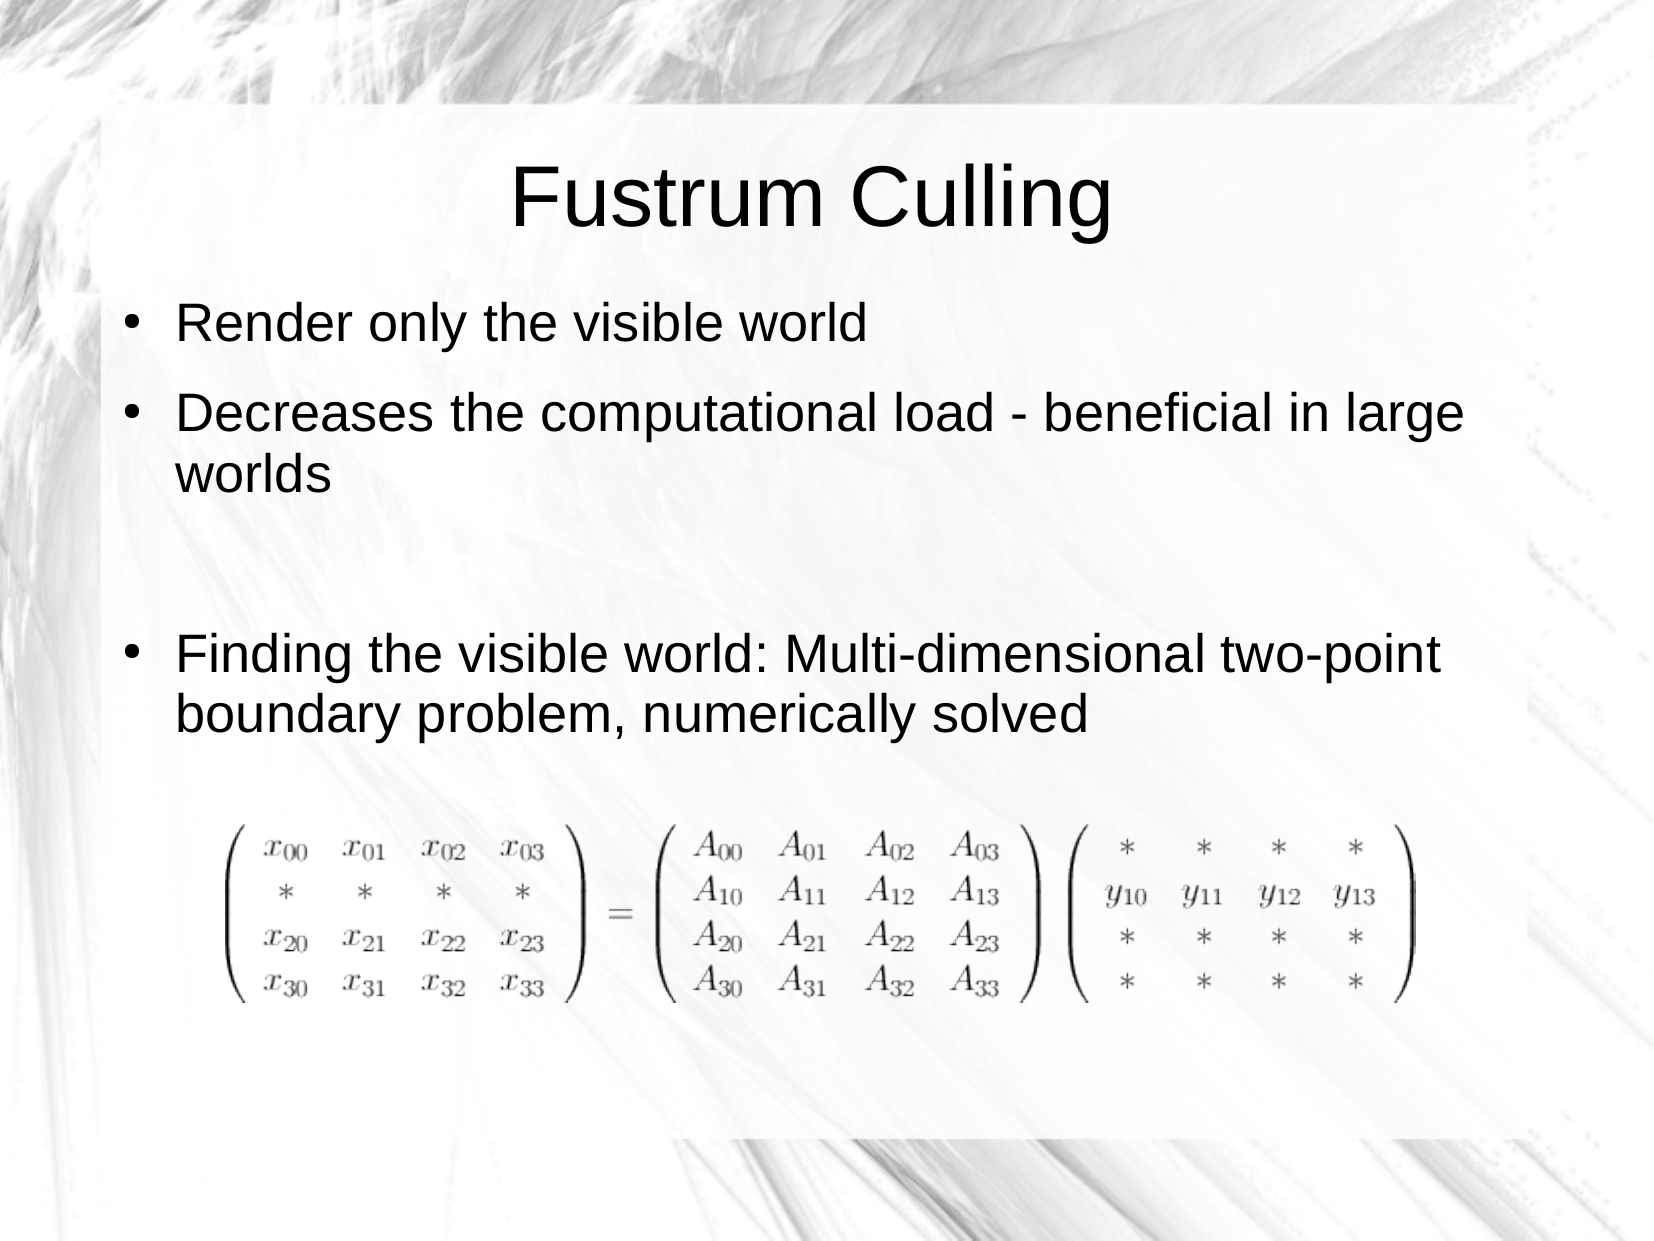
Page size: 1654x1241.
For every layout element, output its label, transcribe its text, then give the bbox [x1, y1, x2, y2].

title Fustrum Culling [118, 112, 1506, 281]
list Render only the visible world Decreases the computational load - beneficial in large worlds Finding the visible world: Multi-dimensional two-point boundary problem, numerically solved [90, 285, 1543, 571]
picture [0, 0, 1654, 1241]
